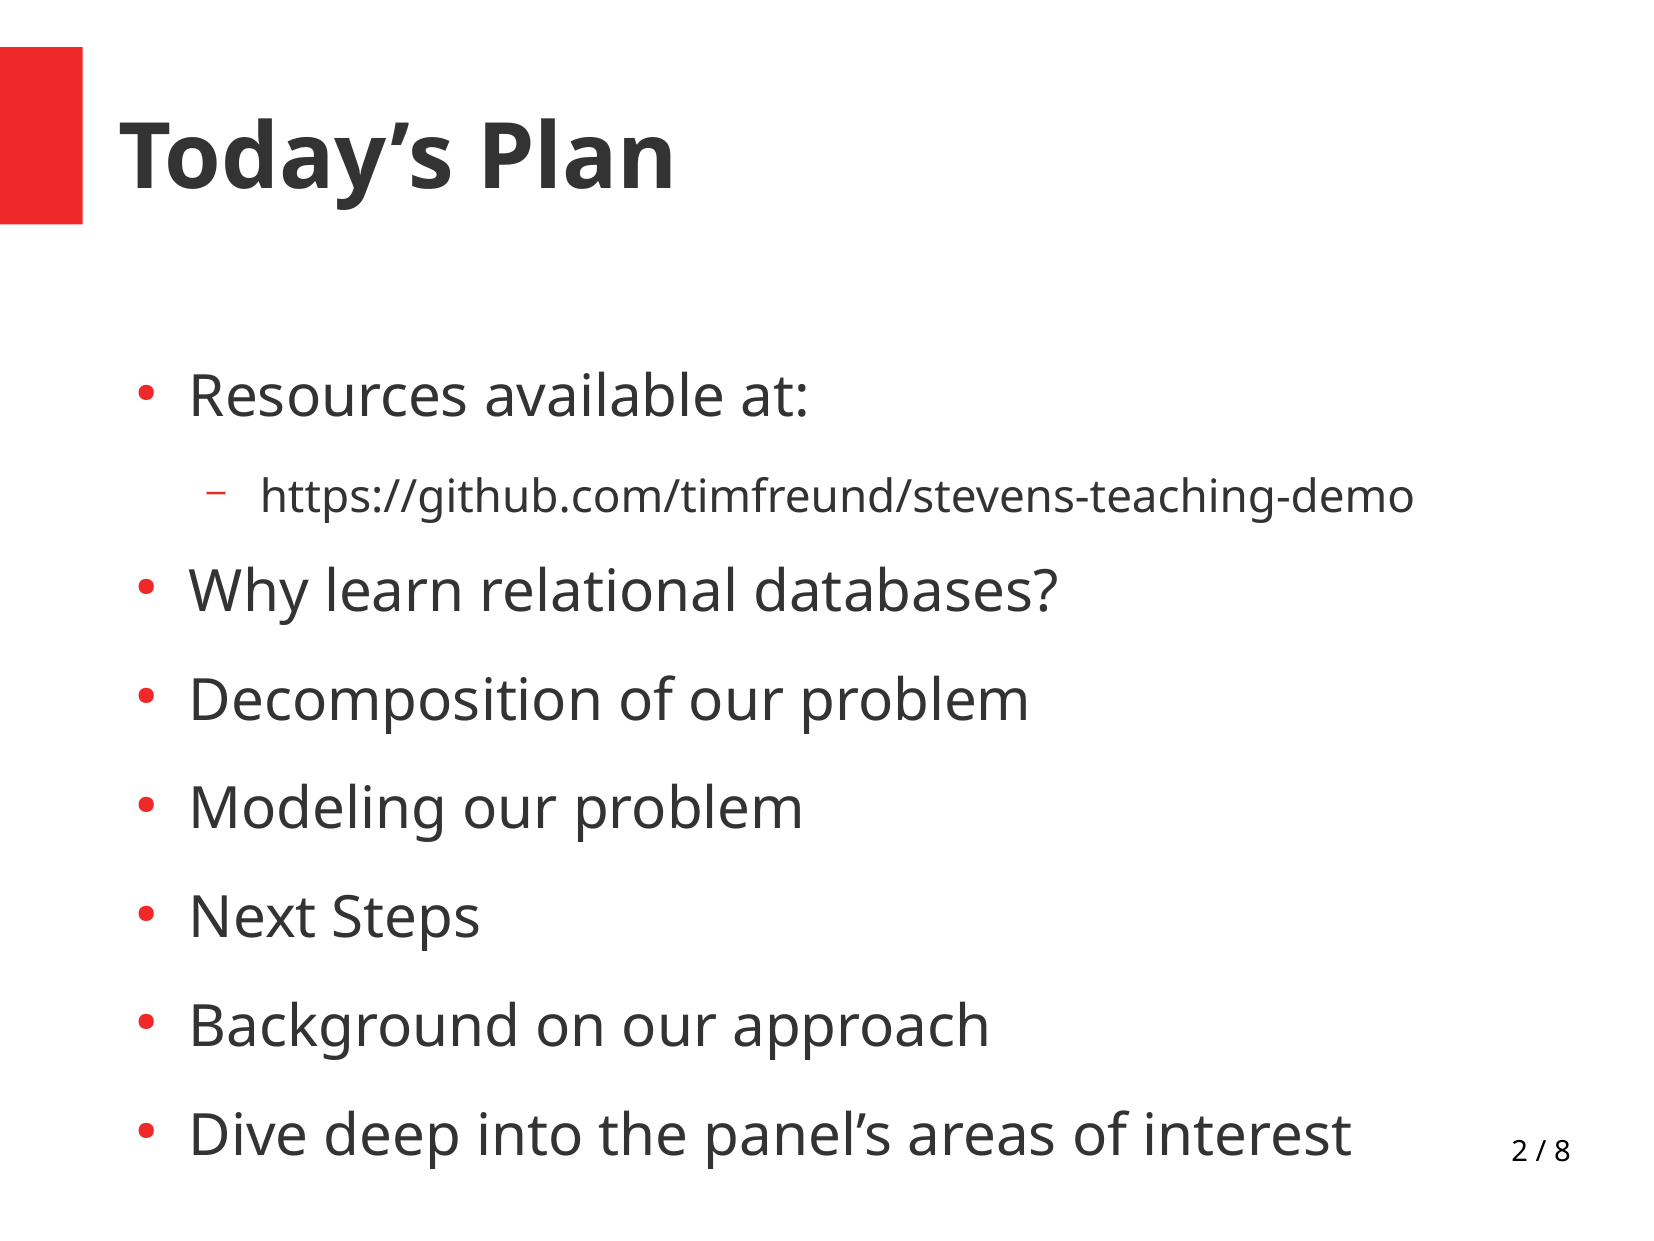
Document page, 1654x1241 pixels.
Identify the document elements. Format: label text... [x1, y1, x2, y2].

list Resources available at: https://github.com/timfreund/stevens-teaching-demo Why learn relational databases? Decomposition of our problem Modeling our problem Next Steps Background on our approach Dive deep into the panel’s areas of interest [118, 354, 1536, 1074]
title Today’s Plan [118, 49, 1571, 257]
